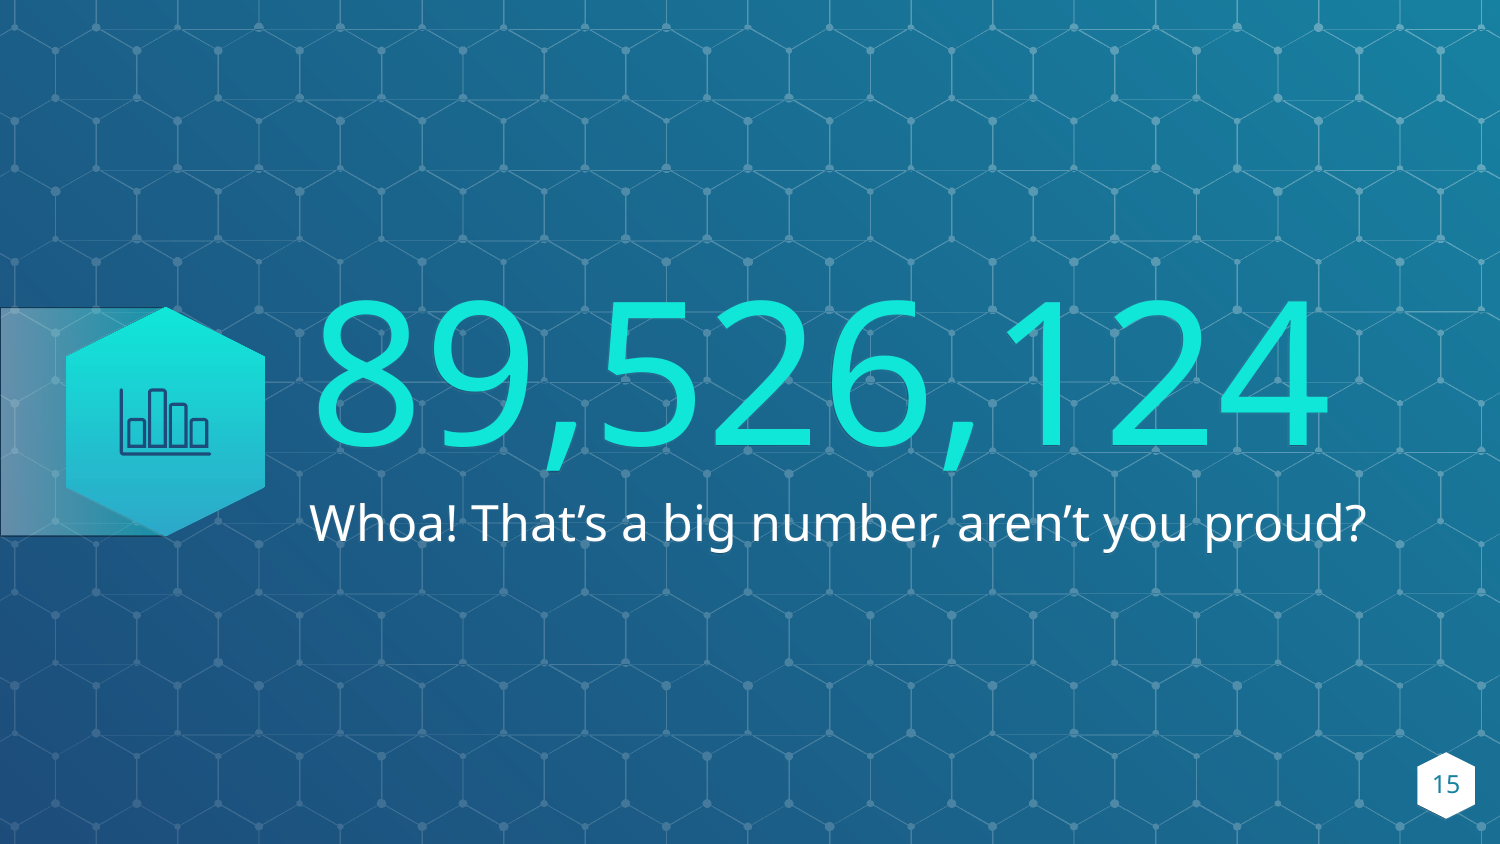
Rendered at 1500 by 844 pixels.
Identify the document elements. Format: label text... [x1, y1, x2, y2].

subtitle Whoa! That’s a big number, aren’t you proud? [309, 491, 1388, 559]
text_box [0, 307, 265, 537]
slide_number <número> [1417, 752, 1475, 819]
title 89,526,124 [309, 285, 1388, 476]
